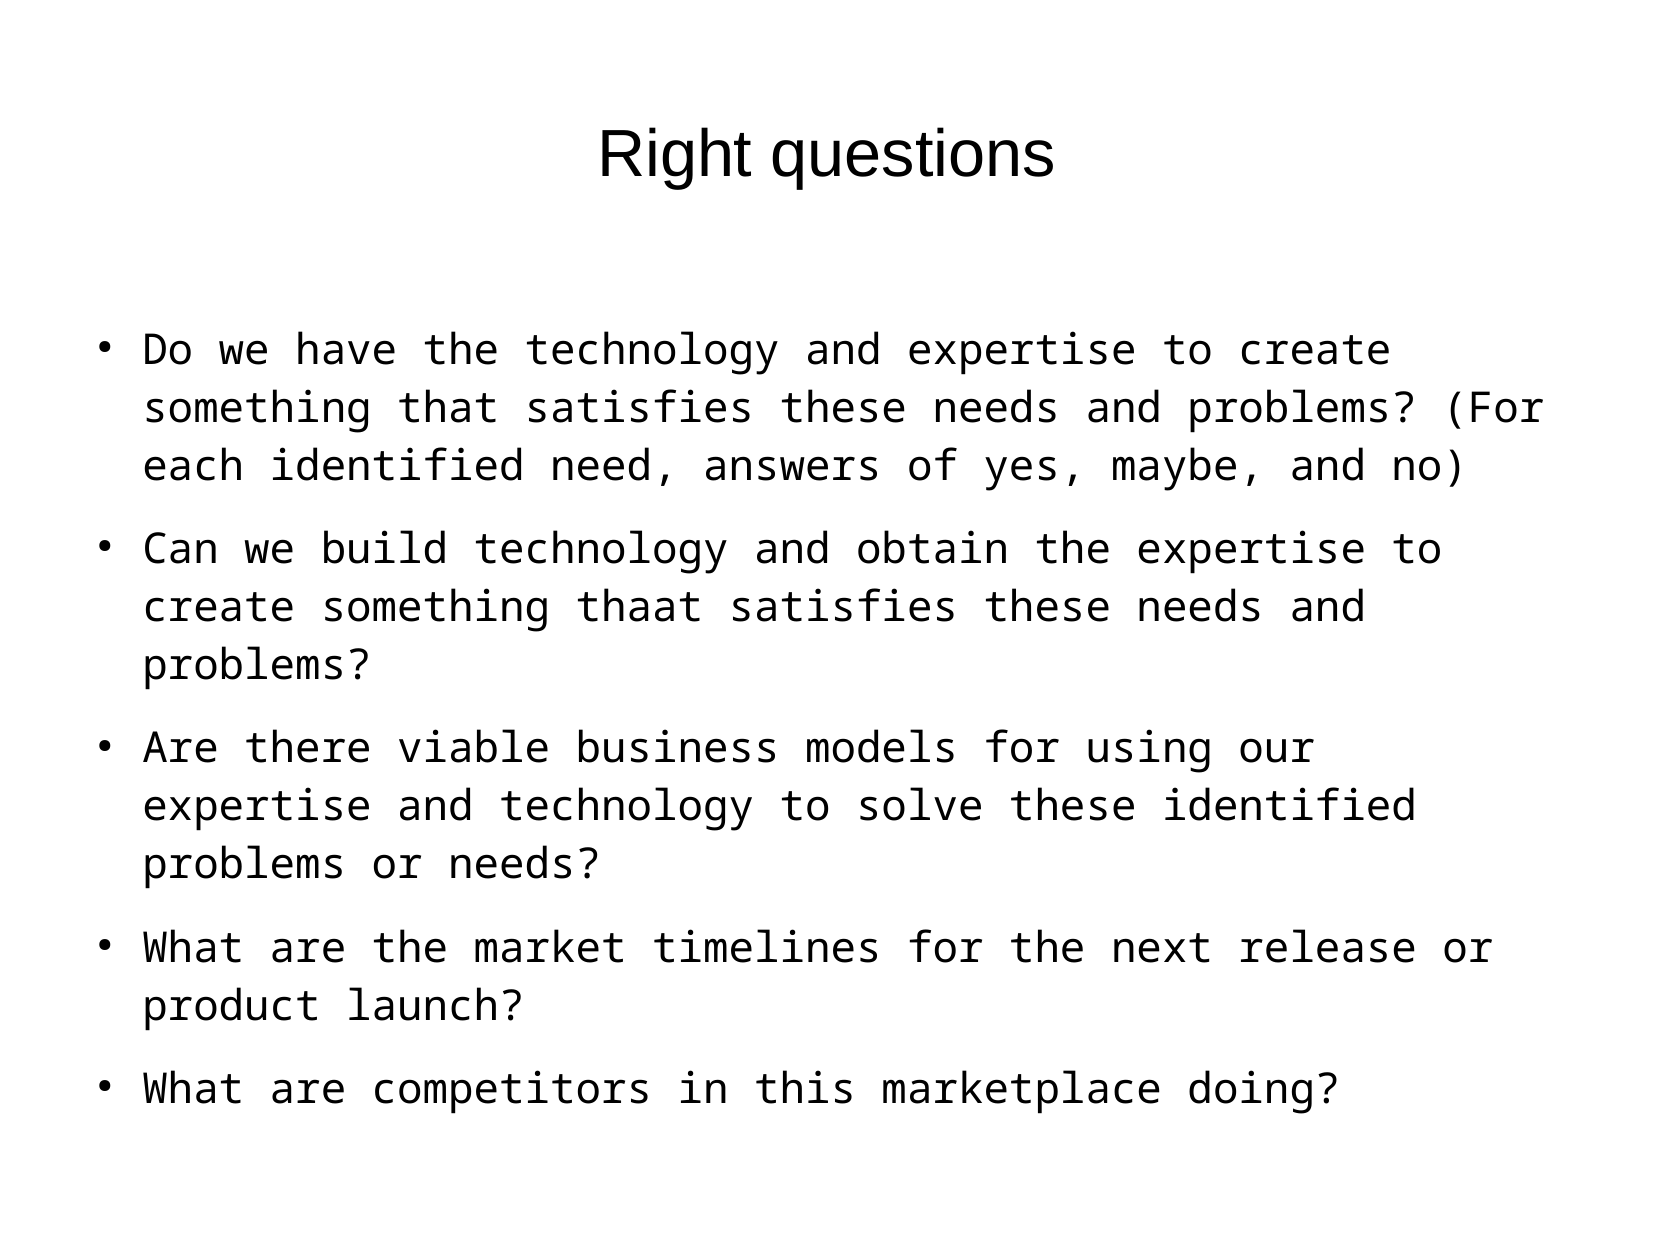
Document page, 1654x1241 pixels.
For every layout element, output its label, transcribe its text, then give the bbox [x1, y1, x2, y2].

title Right questions [82, 49, 1571, 236]
list Do we have the technology and expertise to create something that satisfies these needs and problems? (For each identified need, answers of yes, maybe, and no) Can we build technology and obtain the expertise to create something thaat satisfies these needs and problems? Are there viable business models for using our expertise and technology to solve these identified problems or needs? What are the market timelines for the next release or product launch? What are competitors in this marketplace doing? [82, 236, 1571, 1170]
